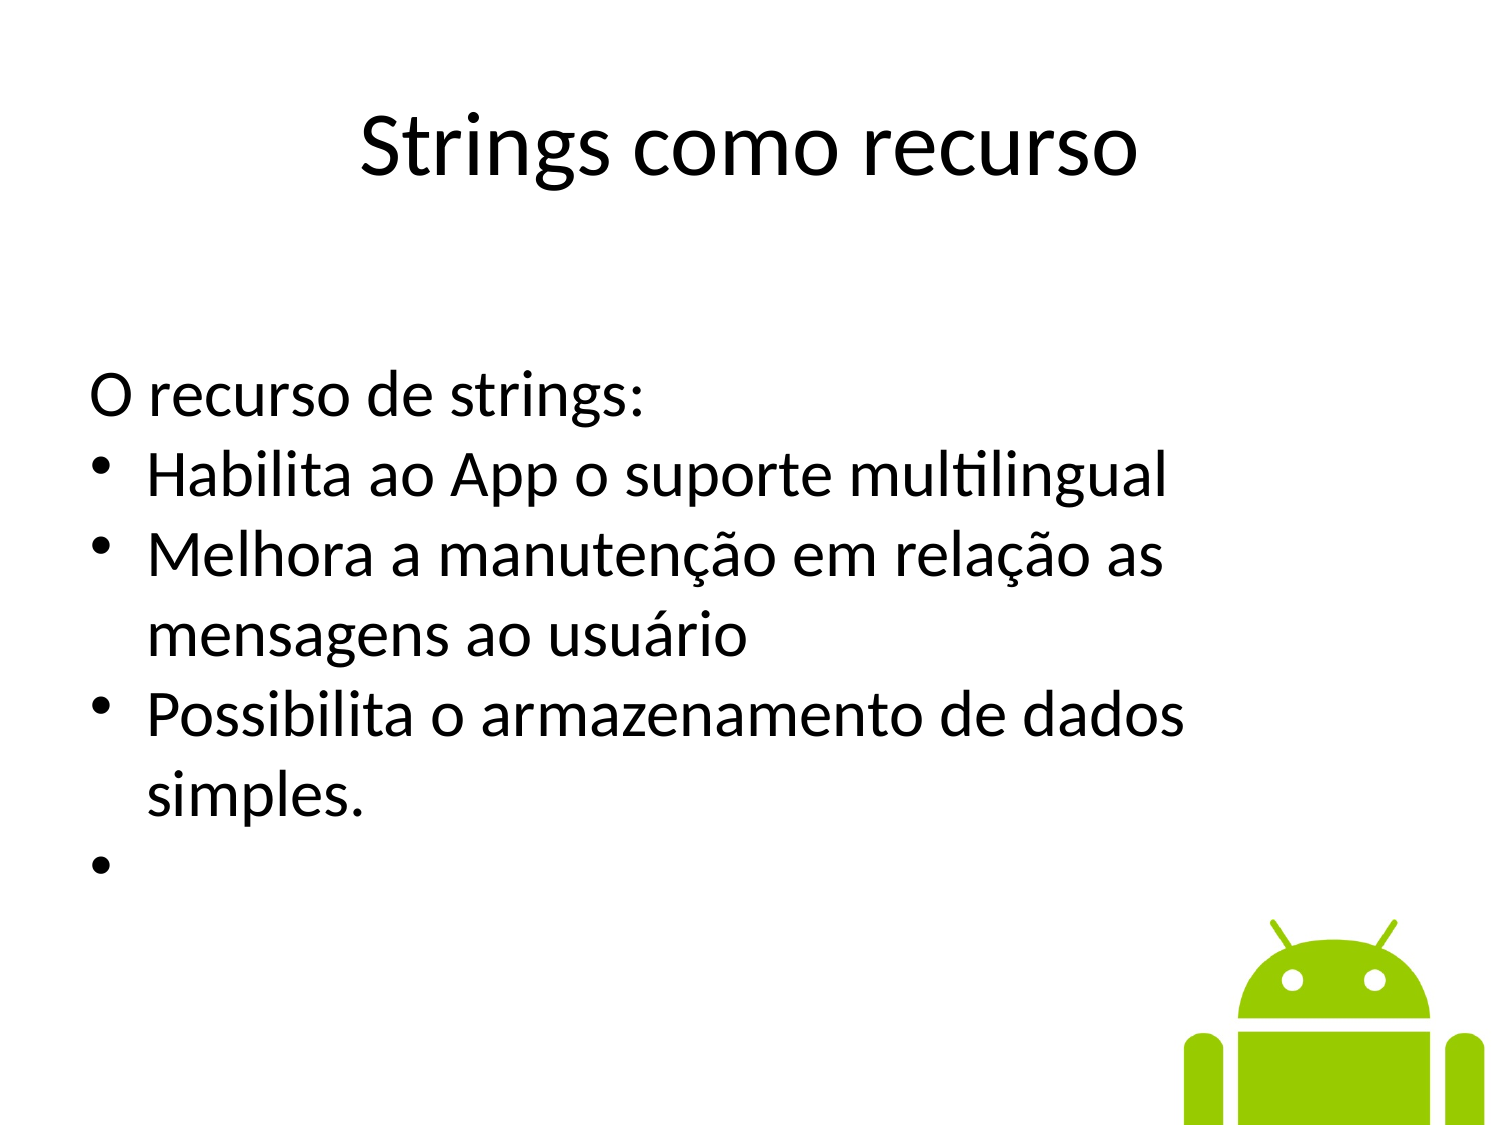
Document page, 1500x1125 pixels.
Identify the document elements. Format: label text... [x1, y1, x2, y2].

picture [1163, 919, 1500, 1125]
text_box Strings como recurso [75, 45, 1425, 233]
text_box O recurso de strings: Habilita ao App o suporte multilingual Melhora a manutenção em relação as mensagens ao usuário Possibilita o armazenamento de dados simples. [75, 262, 1425, 1005]
